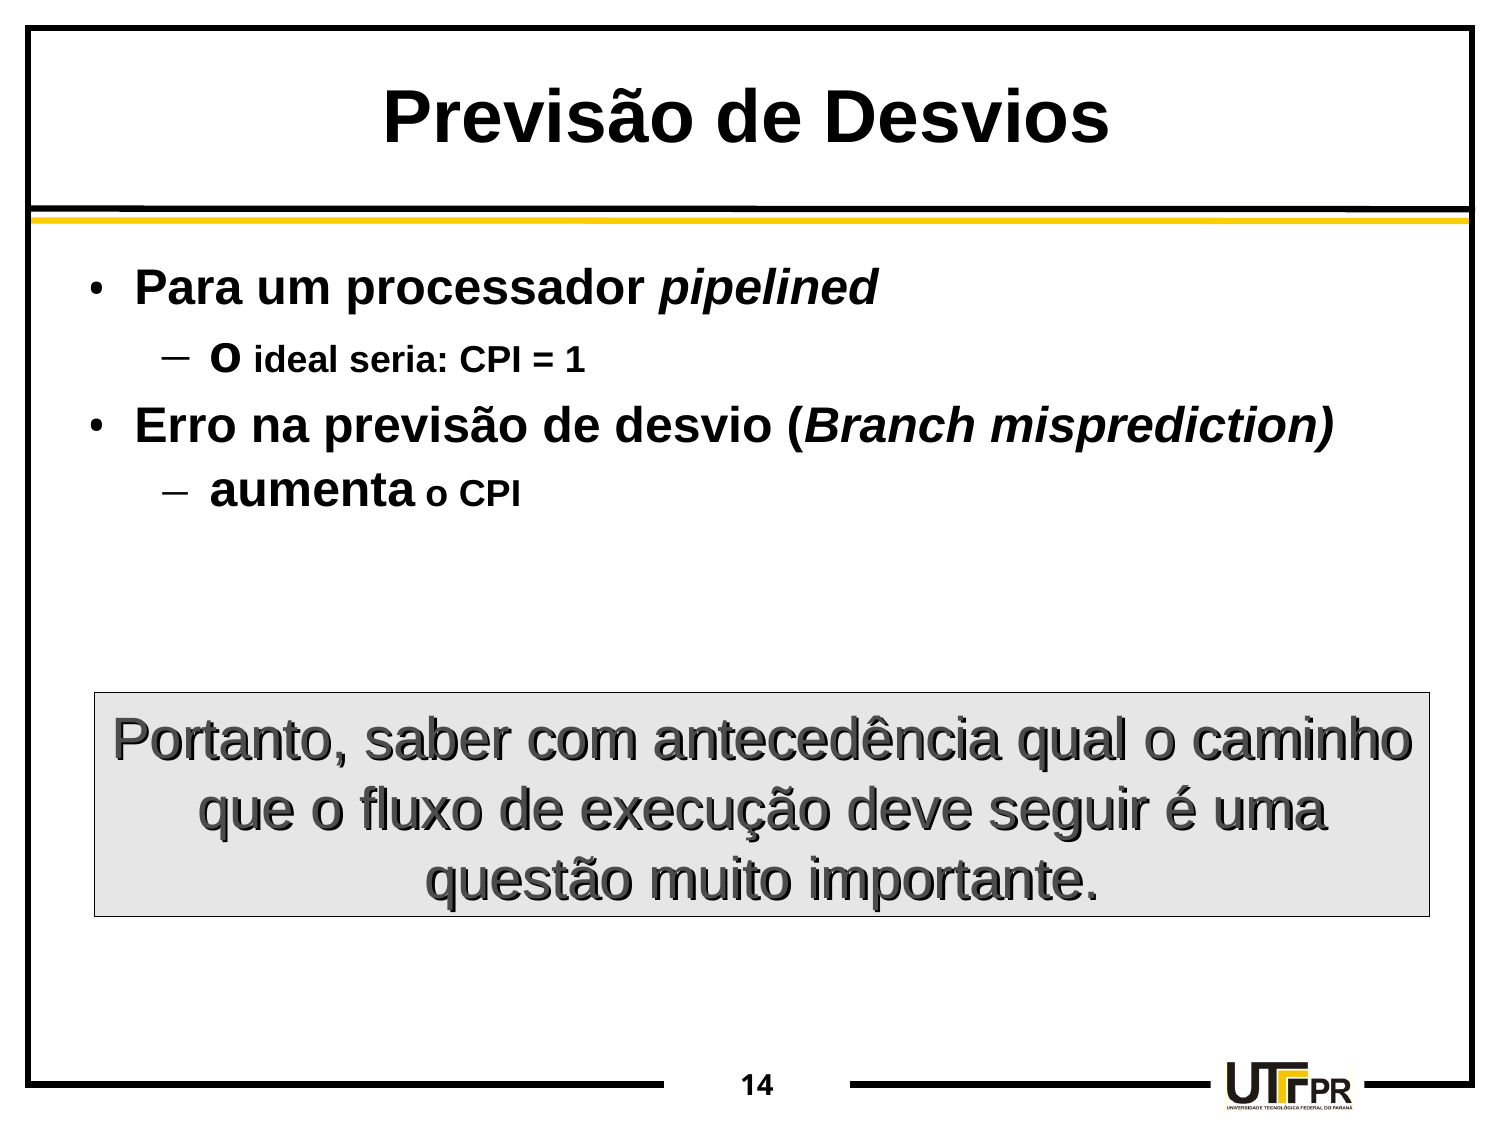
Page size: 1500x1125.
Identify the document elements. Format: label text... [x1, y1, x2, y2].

picture [1226, 1062, 1353, 1110]
text_box Portanto, saber com antecedência qual o caminho que o fluxo de execução deve seguir é uma questão muito importante. [94, 692, 1430, 917]
list Para um processador pipelined o ideal seria: CPI = 1 Erro na previsão de desvio (Branch misprediction) aumenta o CPI [72, 257, 1428, 925]
title Previsão de Desvios [23, 35, 1471, 201]
